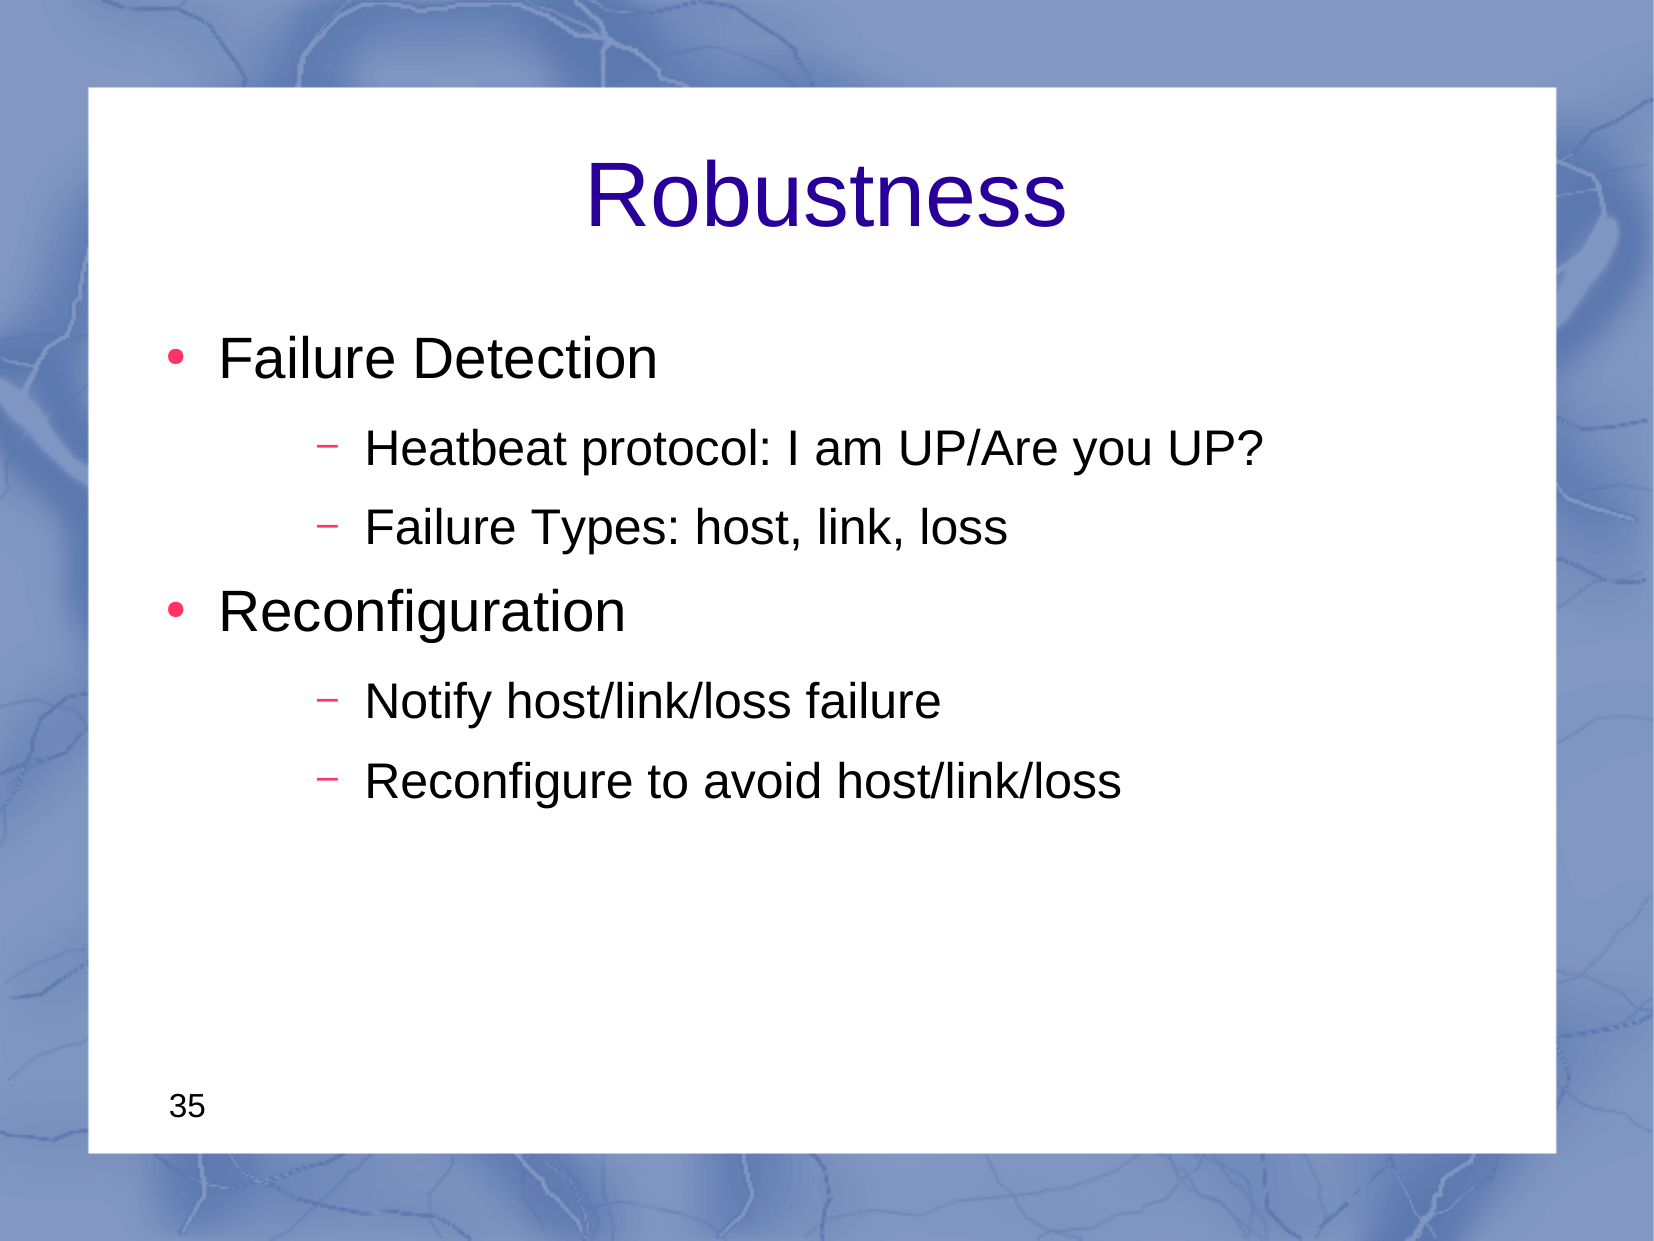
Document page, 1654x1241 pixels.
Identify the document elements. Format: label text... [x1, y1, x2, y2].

picture [0, 0, 1654, 1241]
list Failure Detection Heatbeat protocol: I am UP/Are you UP? Failure Types: host, link, loss Reconfiguration Notify host/link/loss failure Reconfigure to avoid host/link/loss [147, 325, 1506, 1045]
title Robustness [118, 90, 1536, 298]
